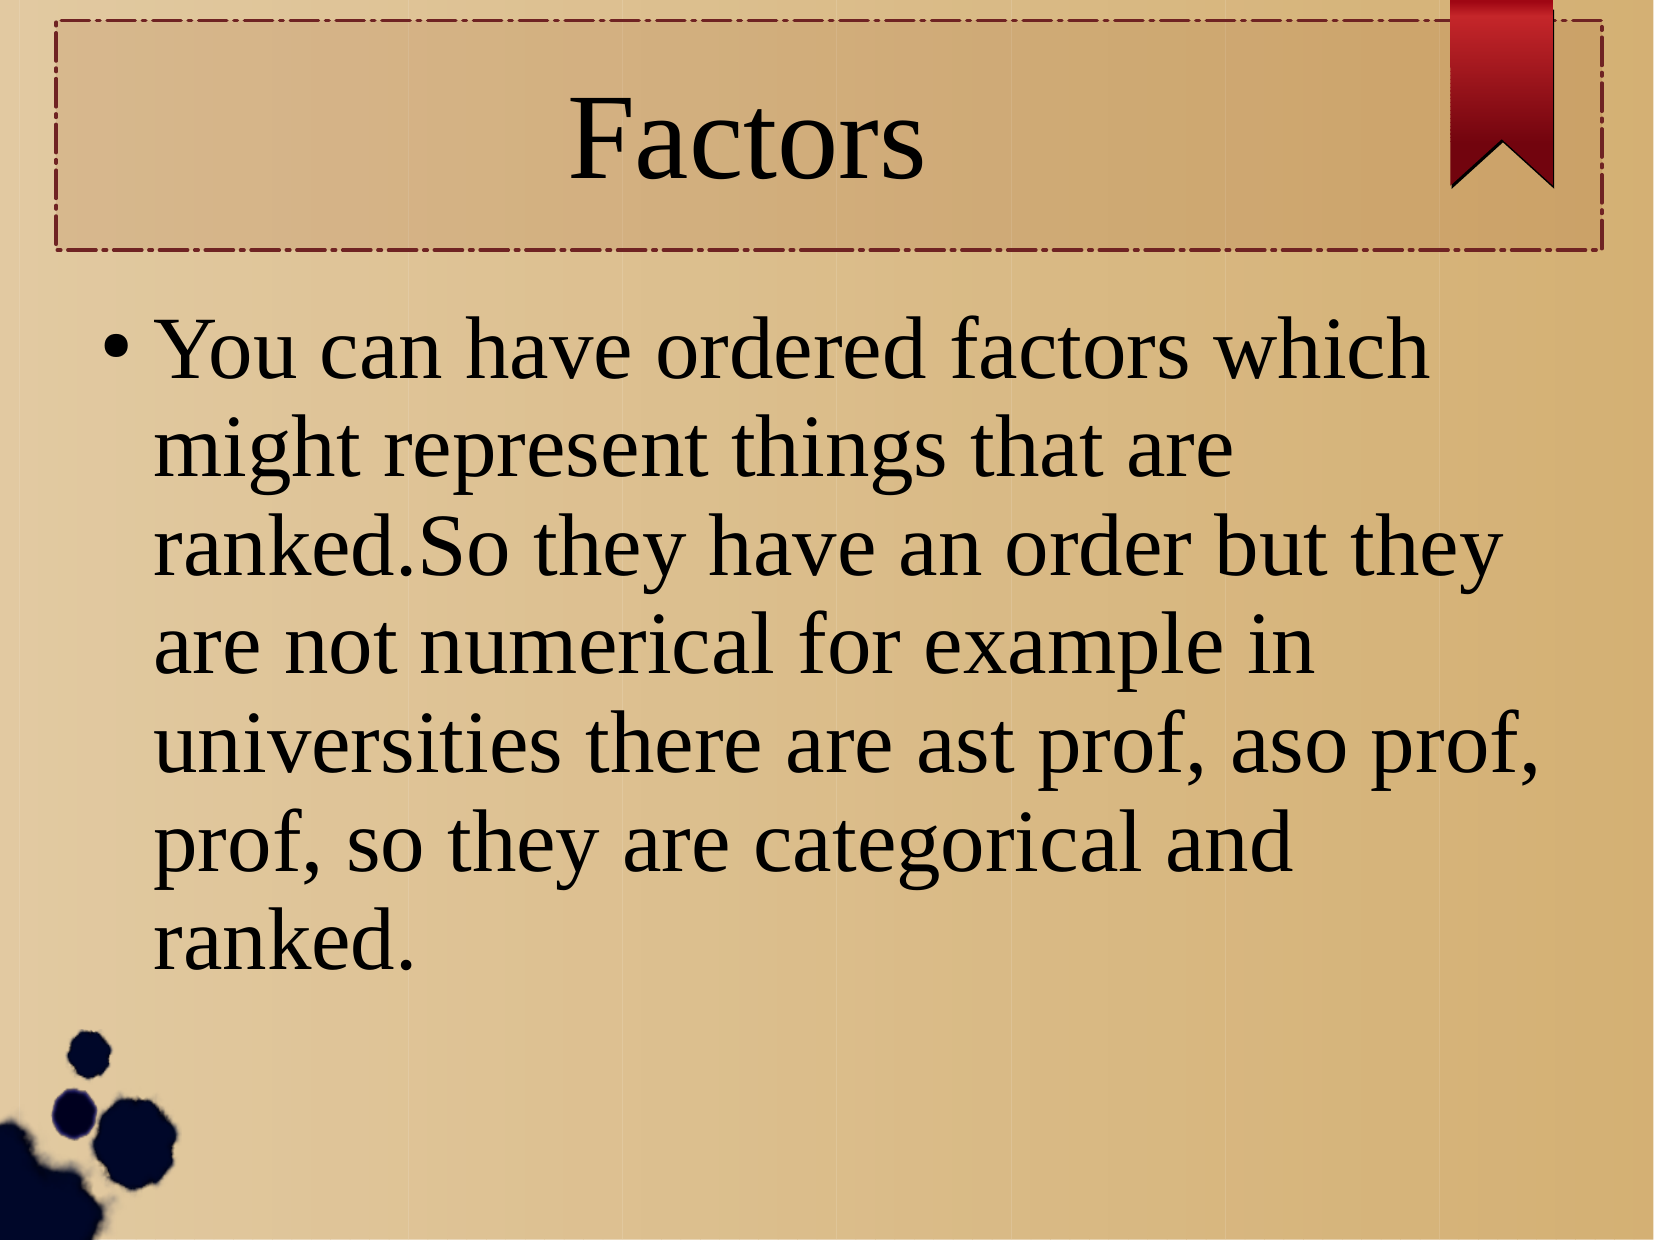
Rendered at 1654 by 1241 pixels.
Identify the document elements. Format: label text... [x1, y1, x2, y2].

list You can have ordered factors which might represent things that are ranked.So they have an order but they are not numerical for example in universities there are ast prof, aso prof, prof, so they are categorical and ranked. [82, 299, 1571, 1019]
title Factors [82, 47, 1412, 229]
